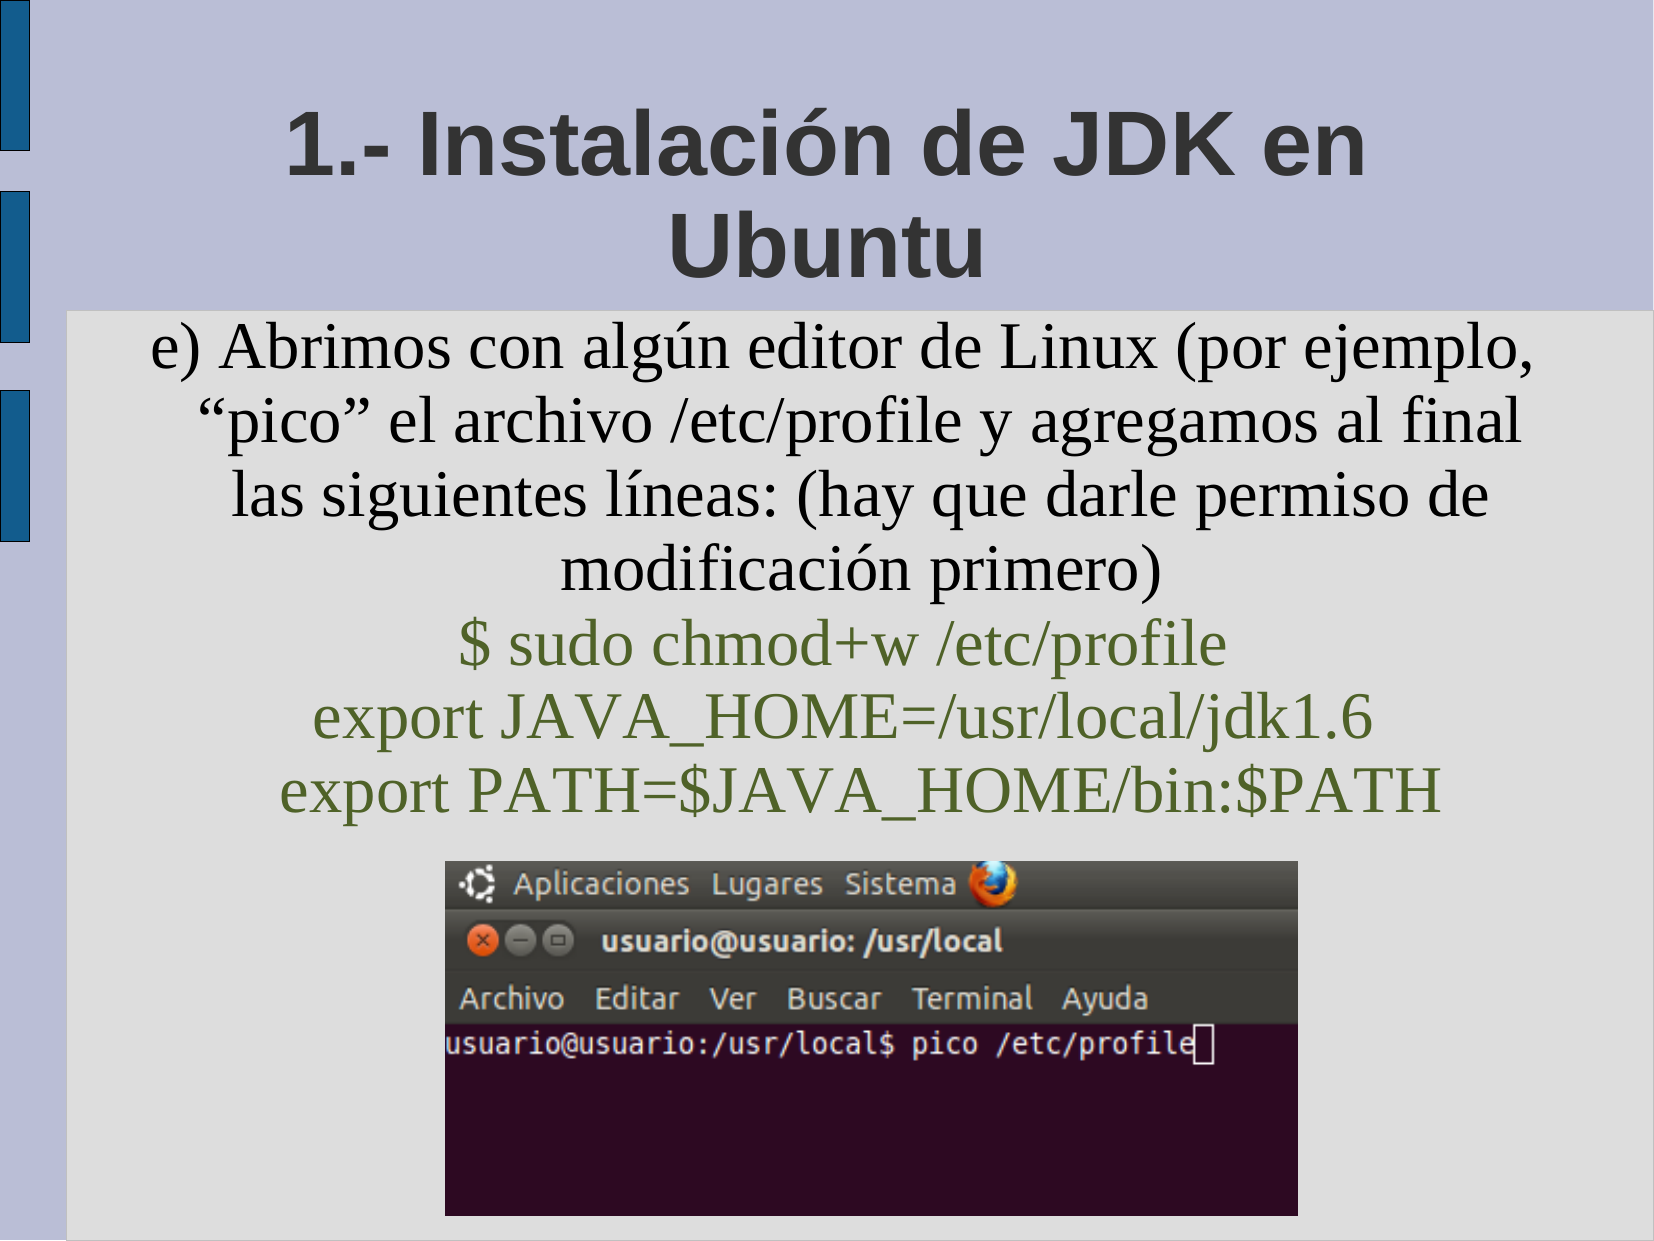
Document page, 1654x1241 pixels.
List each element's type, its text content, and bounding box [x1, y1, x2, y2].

title 1.- Instalación de JDK en Ubuntu [121, 92, 1534, 298]
picture [445, 861, 1298, 1216]
subtitle e) Abrimos con algún editor de Linux (por ejemplo, “pico” el archivo /etc/profile y agregamos al final las siguientes líneas: (hay que darle permiso de modificación primero) $ sudo chmod+w /etc/profile export JAVA_HOME=/usr/local/jdk1.6 export PATH=$JAVA_HOME/bin:$PATH [123, 309, 1565, 902]
